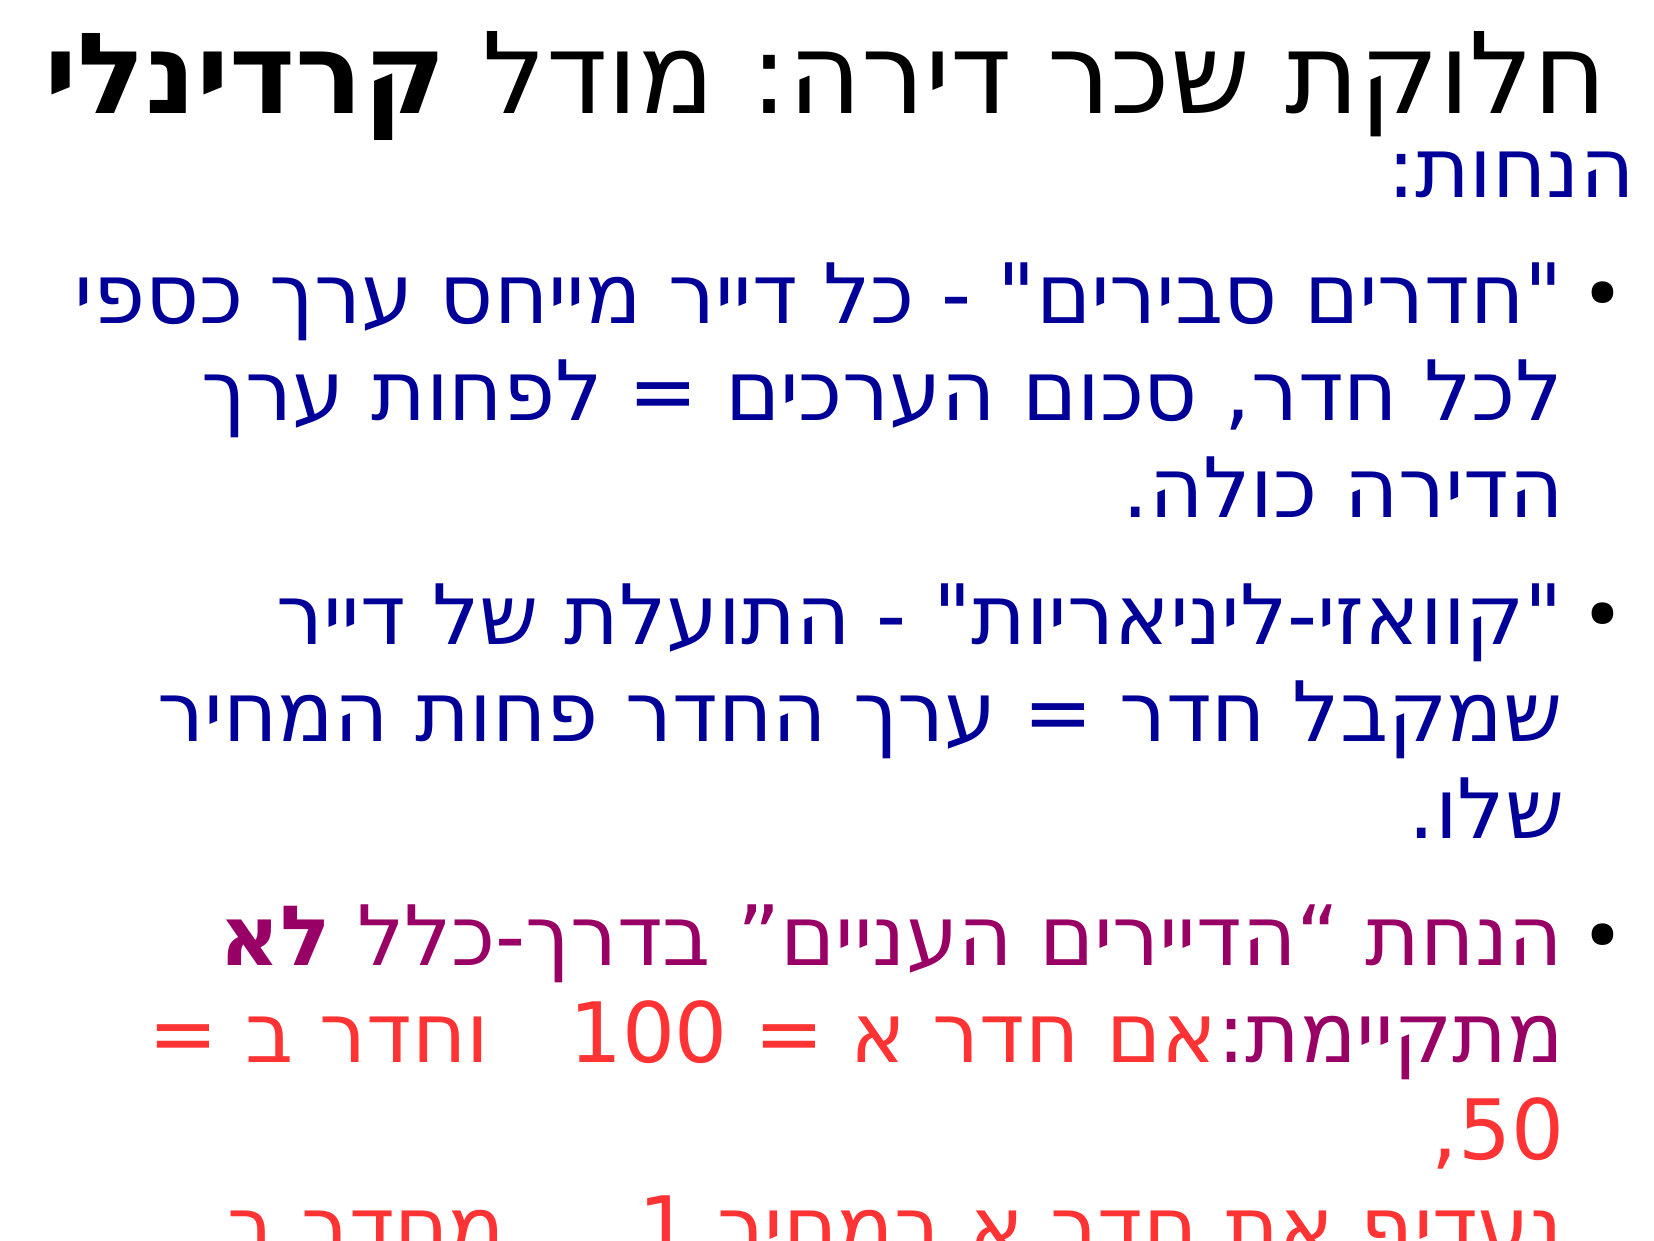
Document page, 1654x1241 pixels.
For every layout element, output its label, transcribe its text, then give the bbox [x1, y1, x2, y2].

title חלוקת שכר דירה: מודל קרדינלי [0, 0, 1654, 151]
list הנחות: "חדרים סבירים" - כל דייר מייחס ערך כספי לכל חדר, סכום הערכים = לפחות ערך הדירה כולה. "קוואזי-ליניאריות" - התועלת של דייר שמקבל חדר = ערך החדר פחות המחיר שלו. הנחת “הדיירים העניים” בדרך-כלל לא מתקיימת:אם חדר א = 100 וחדר ב = 50, נעדיף את חדר א במחיר 1 מחדר ב בחינם. [15, 120, 1636, 1226]
